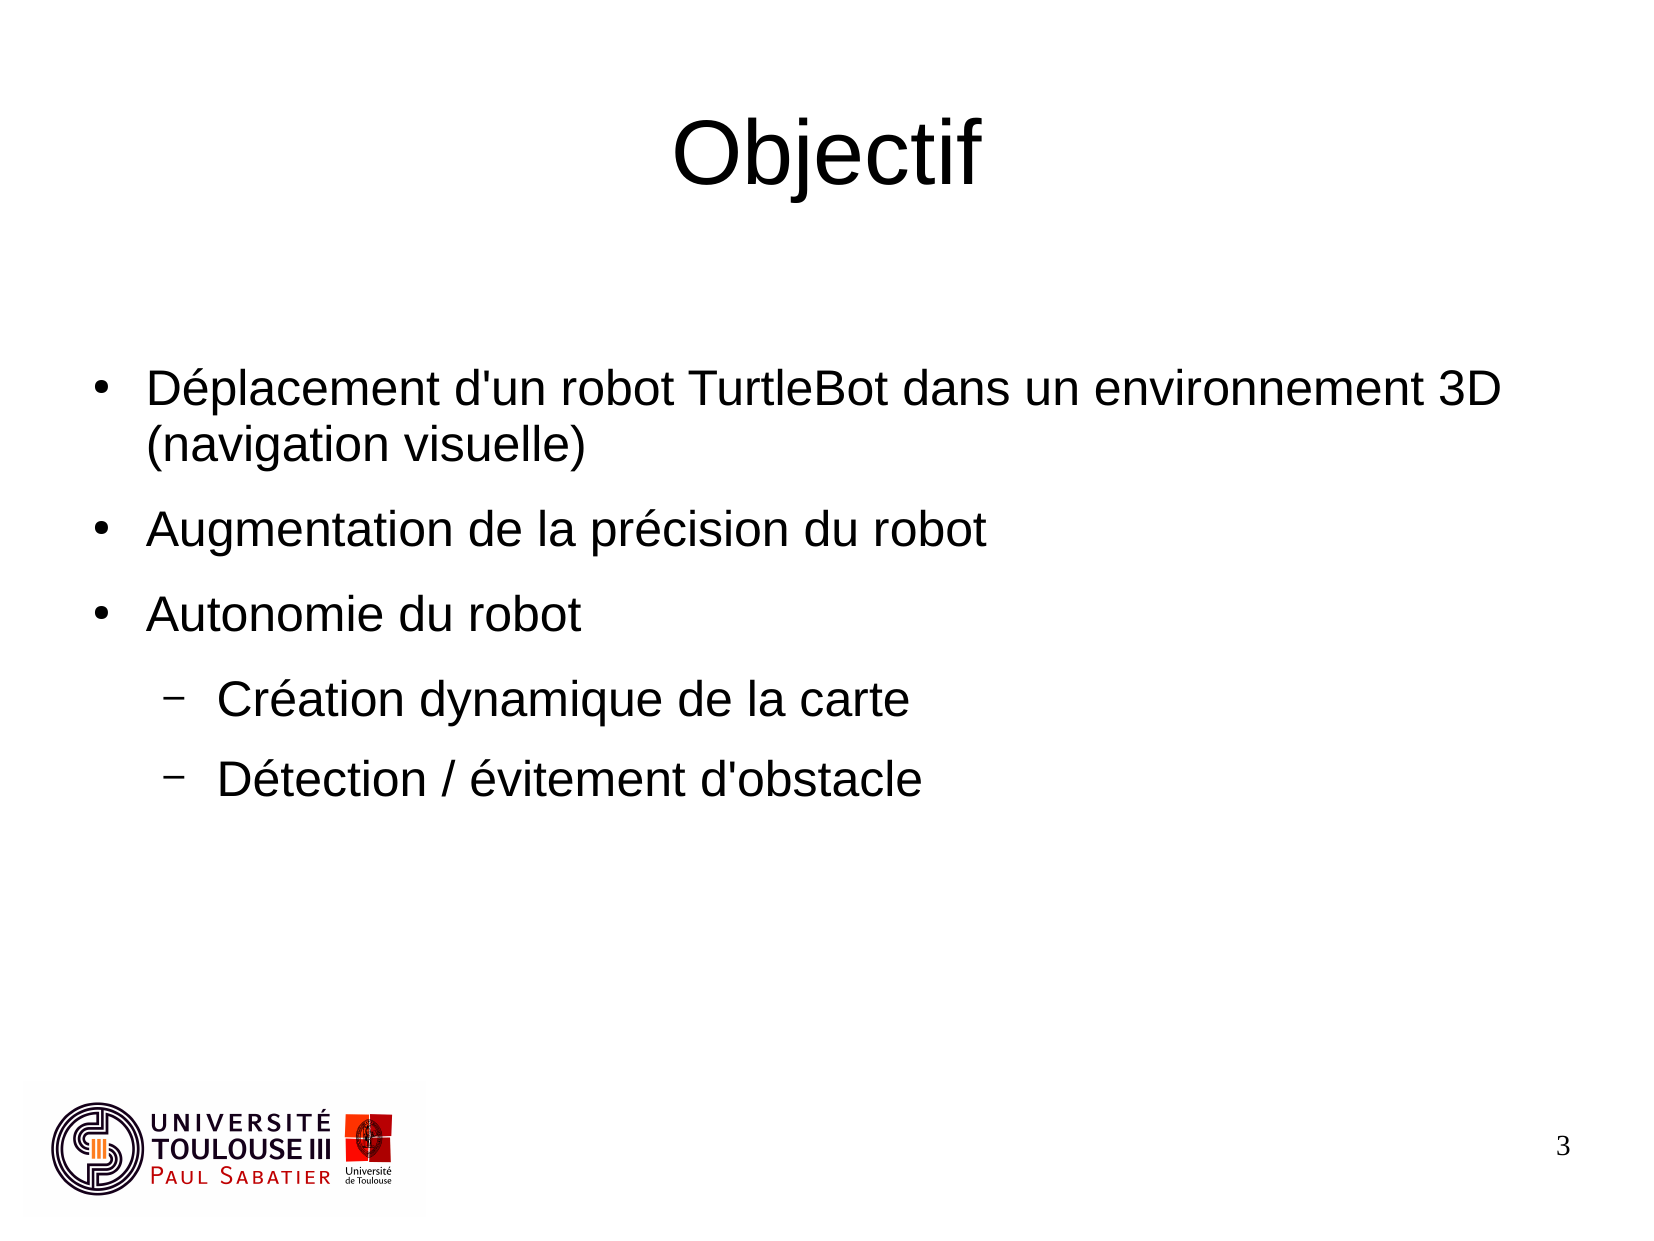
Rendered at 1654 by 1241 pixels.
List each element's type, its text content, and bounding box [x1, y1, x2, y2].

picture [23, 1081, 426, 1217]
list Déplacement d'un robot TurtleBot dans un environnement 3D (navigation visuelle) Augmentation de la précision du robot Autonomie du robot Création dynamique de la carte Détection / évitement d'obstacle [75, 360, 1516, 957]
title Objectif [82, 49, 1571, 257]
